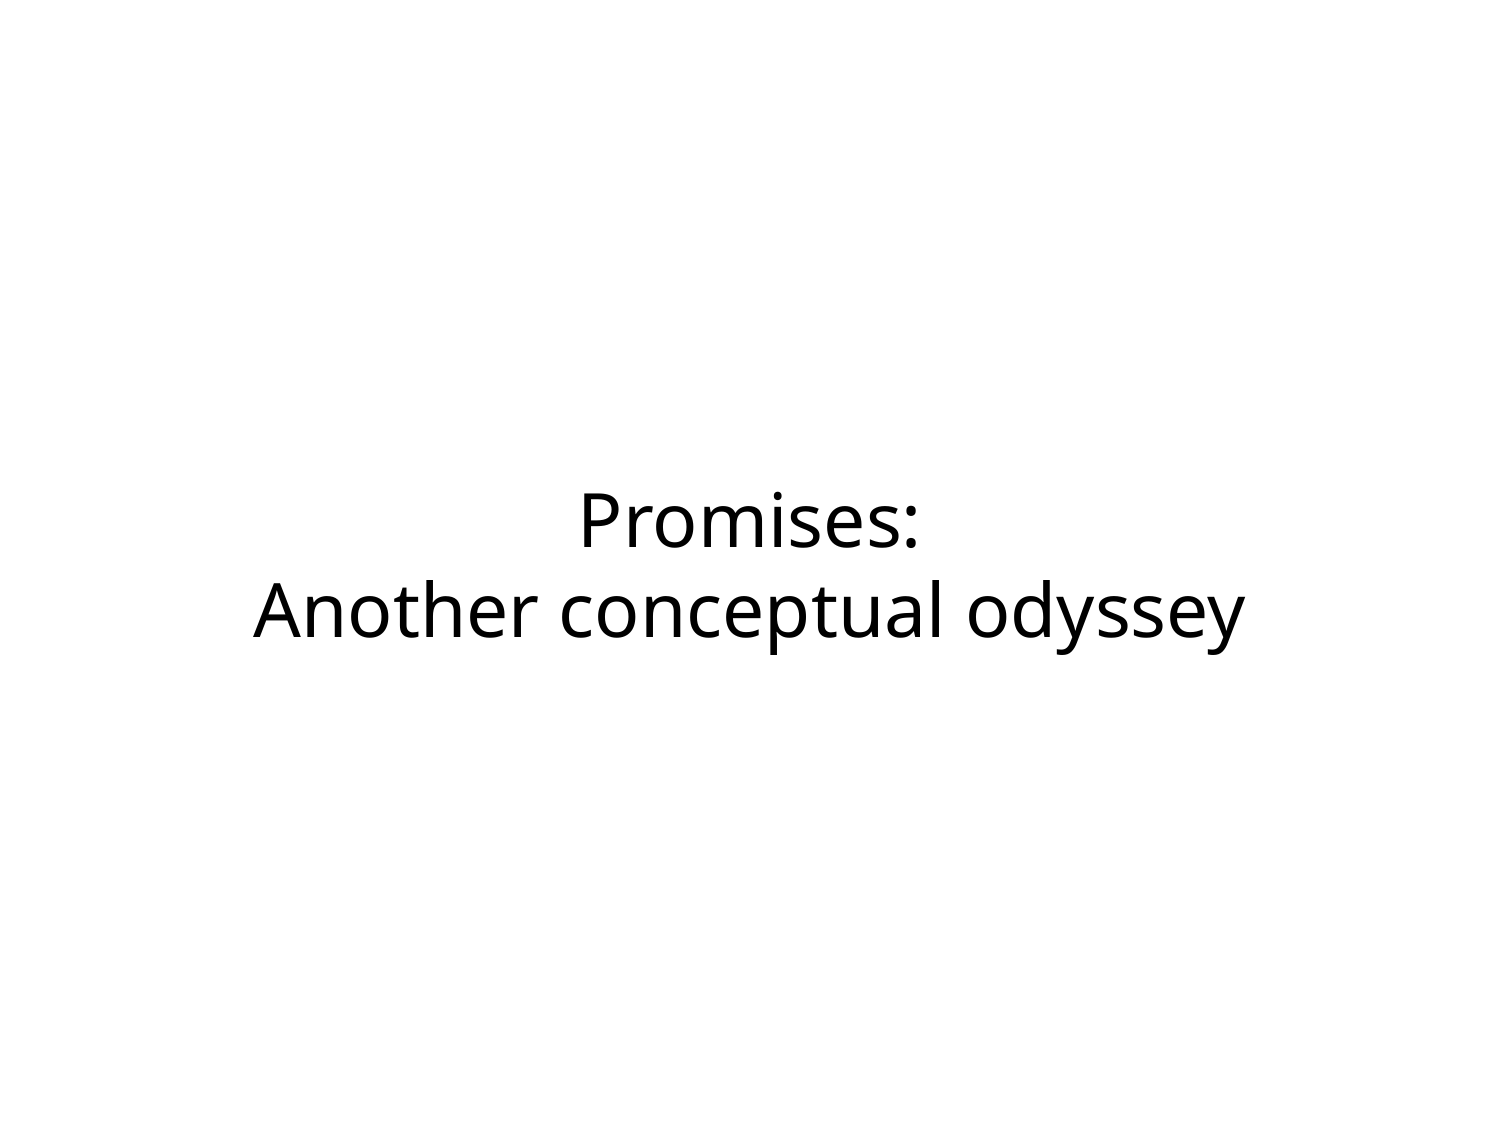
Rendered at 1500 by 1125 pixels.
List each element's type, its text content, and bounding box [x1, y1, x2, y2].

title Promises: Another conceptual odyssey [51, 470, 1449, 655]
